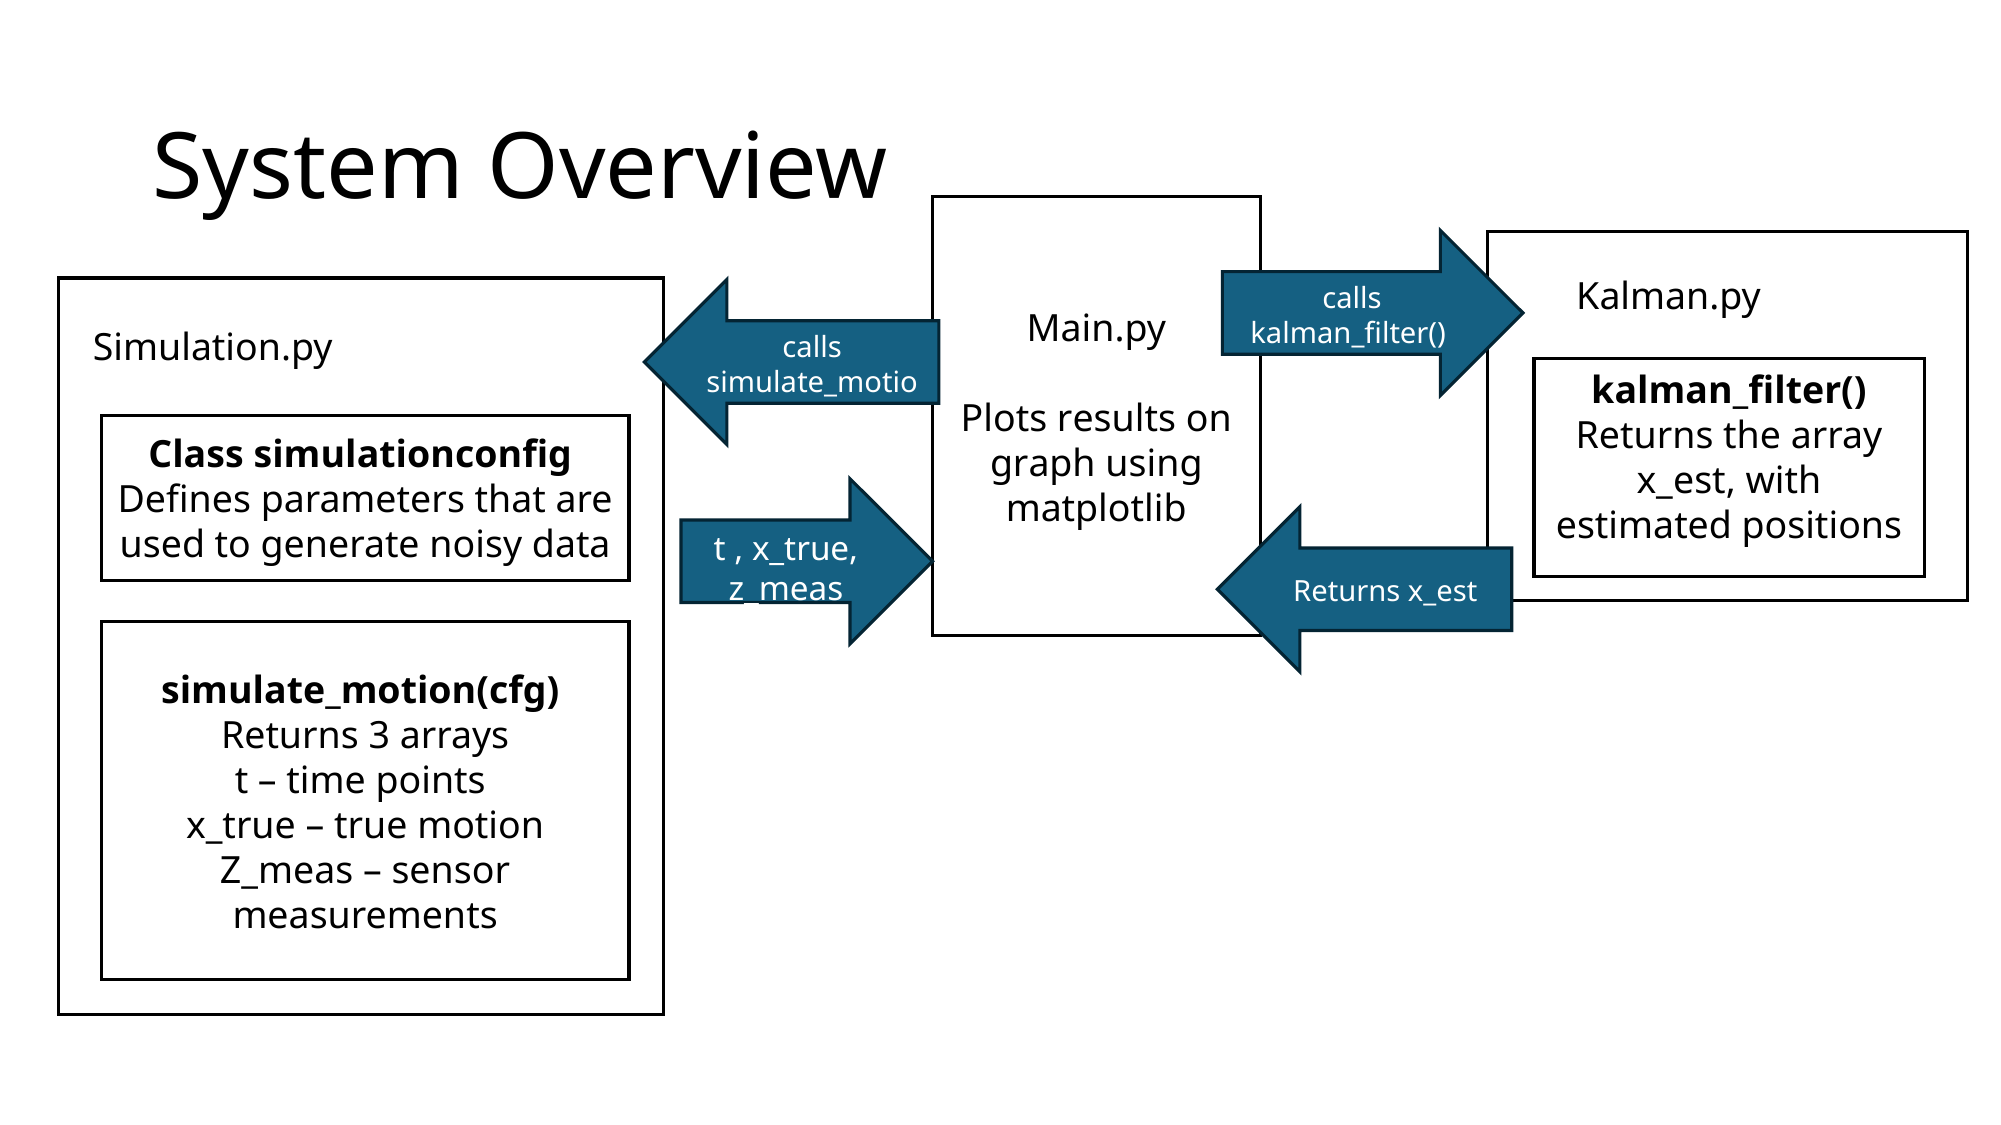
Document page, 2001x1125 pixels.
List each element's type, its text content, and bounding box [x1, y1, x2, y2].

text_box Class simulationconfig Defines parameters that are used to generate noisy data [102, 416, 629, 580]
text_box [58, 278, 664, 1015]
text_box calls kalman_filter() [1222, 230, 1523, 396]
text_box Returns x_est [1217, 506, 1512, 672]
text_box Kalman.py [1561, 264, 1898, 326]
text_box [1488, 231, 1967, 601]
text_box Simulation.py [77, 315, 470, 377]
text_box Main.py Plots results on graph using matplotlib [933, 196, 1260, 636]
text_box t , x_true, z_meas [680, 478, 933, 644]
text_box kalman_filter() Returns the array x_est, with estimated positions [1534, 359, 1924, 576]
title System Overview [137, 59, 1863, 278]
text_box simulate_motion(cfg) Returns 3 arrays t – time points x_true – true motion Z_meas – sensor measurements [102, 622, 629, 980]
text_box calls simulate_motion [644, 279, 939, 445]
